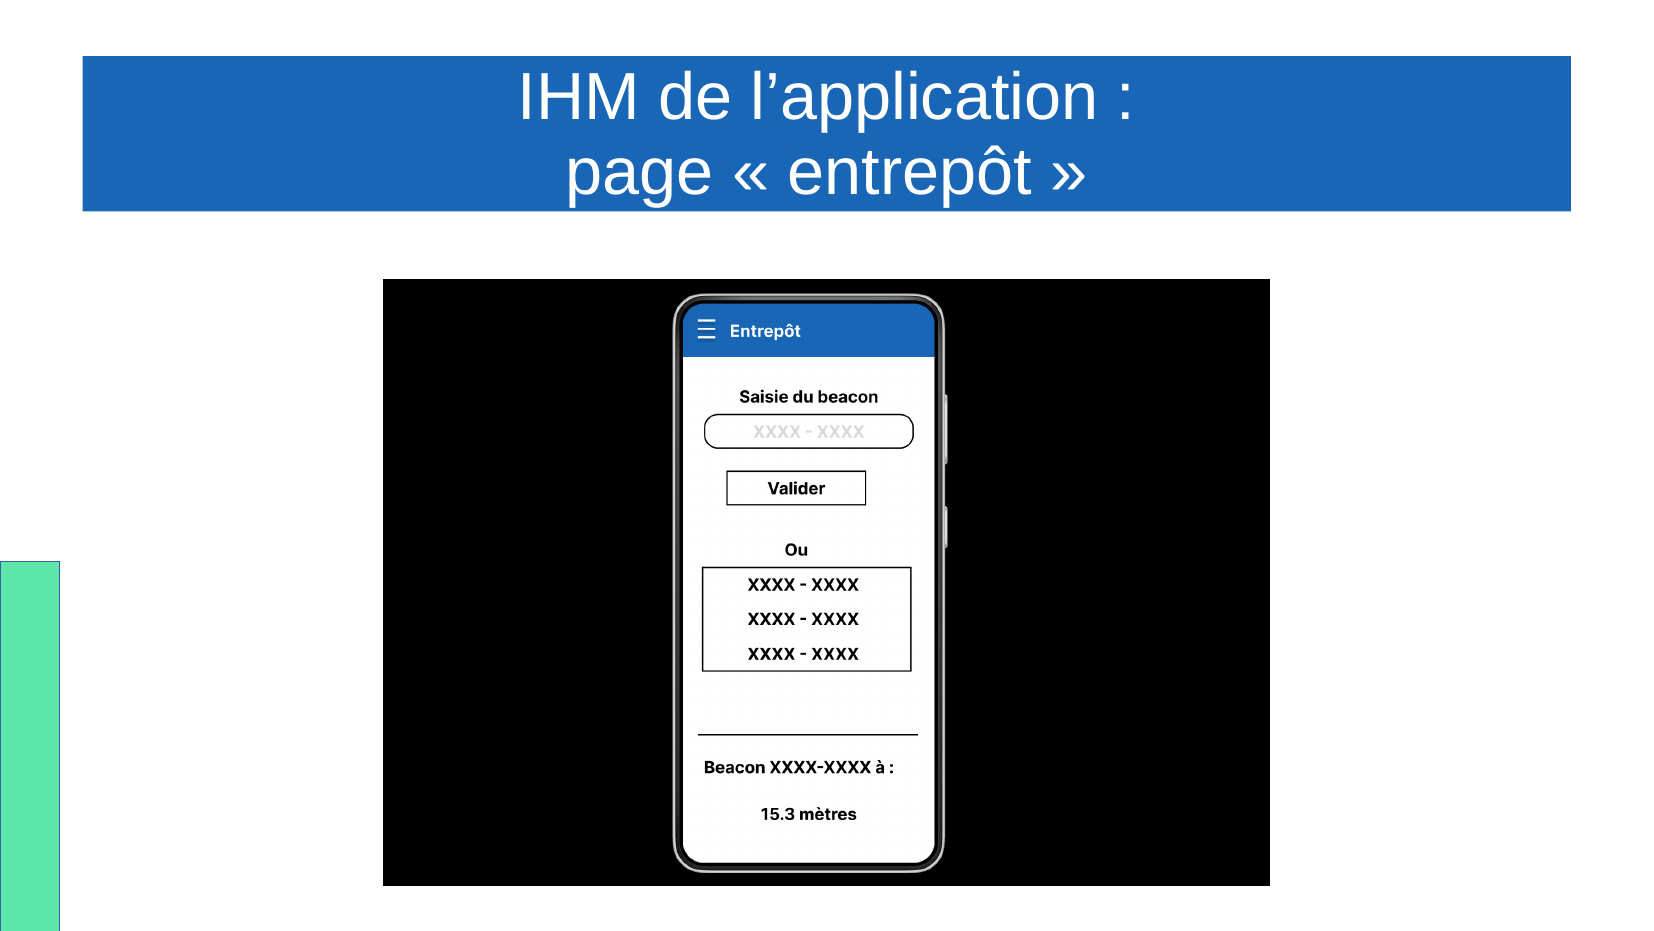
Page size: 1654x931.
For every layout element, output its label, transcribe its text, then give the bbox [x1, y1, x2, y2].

title IHM de l’application : page « entrepôt » [82, 56, 1571, 212]
text_box [0, 561, 60, 931]
picture [383, 279, 1270, 886]
